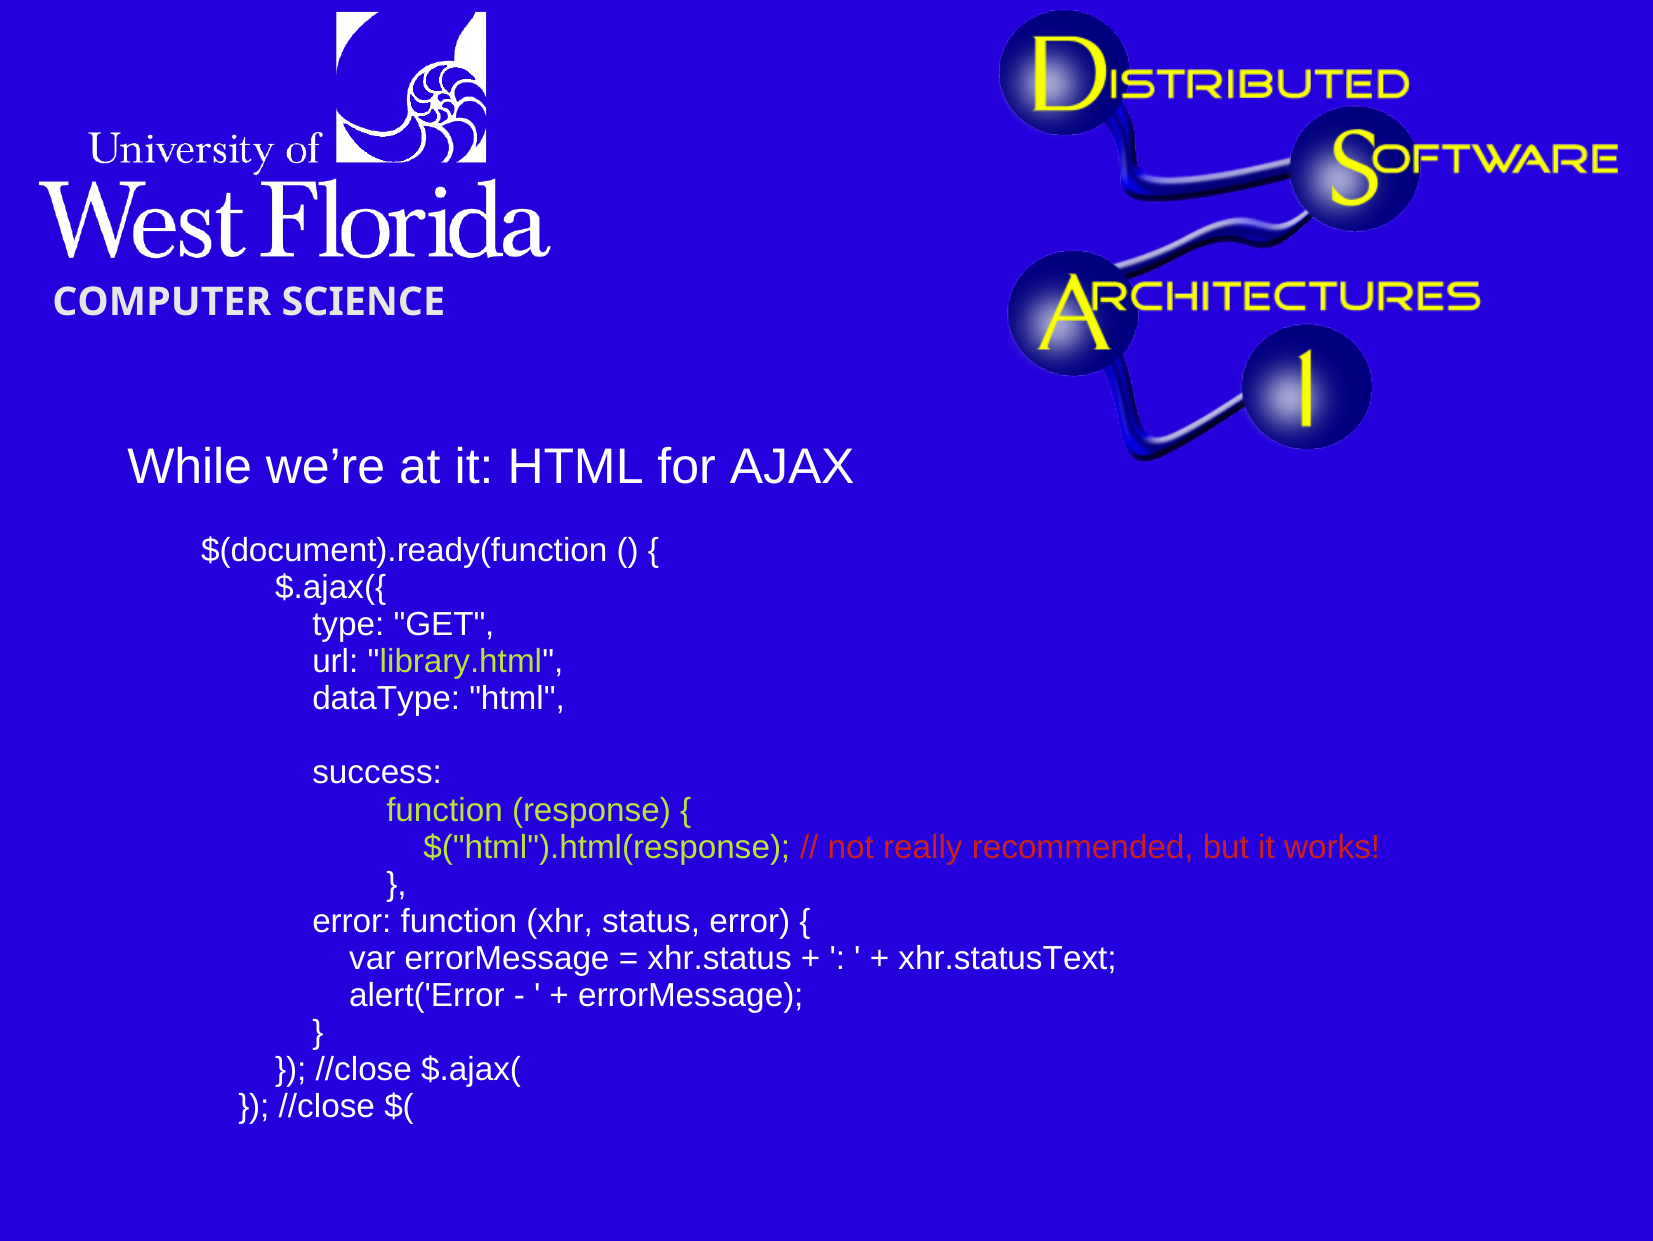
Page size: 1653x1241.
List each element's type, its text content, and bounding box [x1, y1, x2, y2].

text_box COMPUTER SCIENCE [37, 262, 562, 333]
picture [910, 0, 1653, 506]
text_box While we’re at it: HTML for AJAX $(document).ready(function () { $.ajax({ type: "GET", url: "library.html", dataType: "html", success: function (response) { $("html").html(response); // not really recommended, but it works! }, error: function (xhr, status, error) { var errorMessage = xhr.status + ': ' + xhr.statusText; alert('Error - ' + errorMessage); } }); //close $.ajax( }); //close $( [112, 426, 1455, 731]
picture [37, 0, 558, 262]
